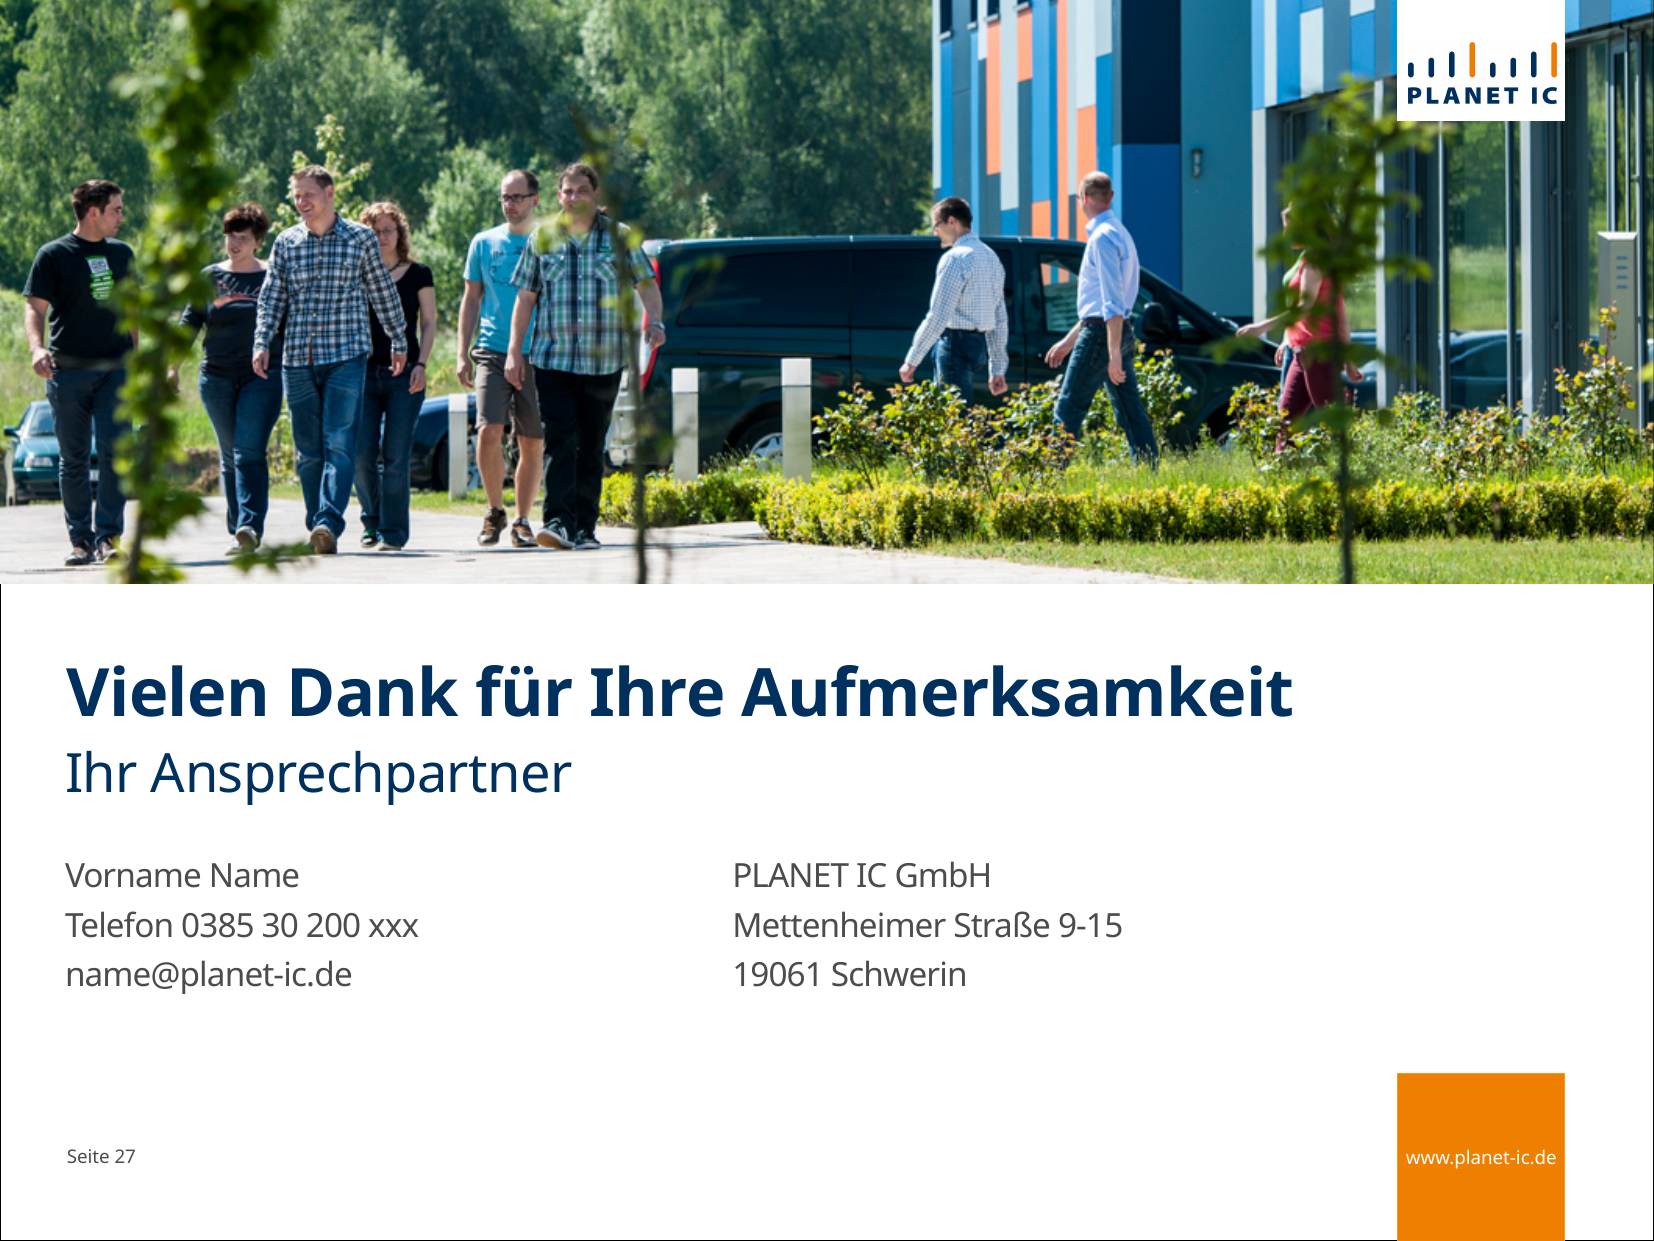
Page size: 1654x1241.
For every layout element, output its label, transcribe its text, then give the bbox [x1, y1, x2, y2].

picture [0, 0, 1654, 584]
text_box PLANET IC GmbH Mettenheimer Straße 9-15 19061 Schwerin [732, 848, 1339, 1034]
text_box Vorname Name Telefon 0385 30 200 xxx name@planet-ic.de [64, 848, 671, 1034]
picture [1408, 42, 1557, 104]
